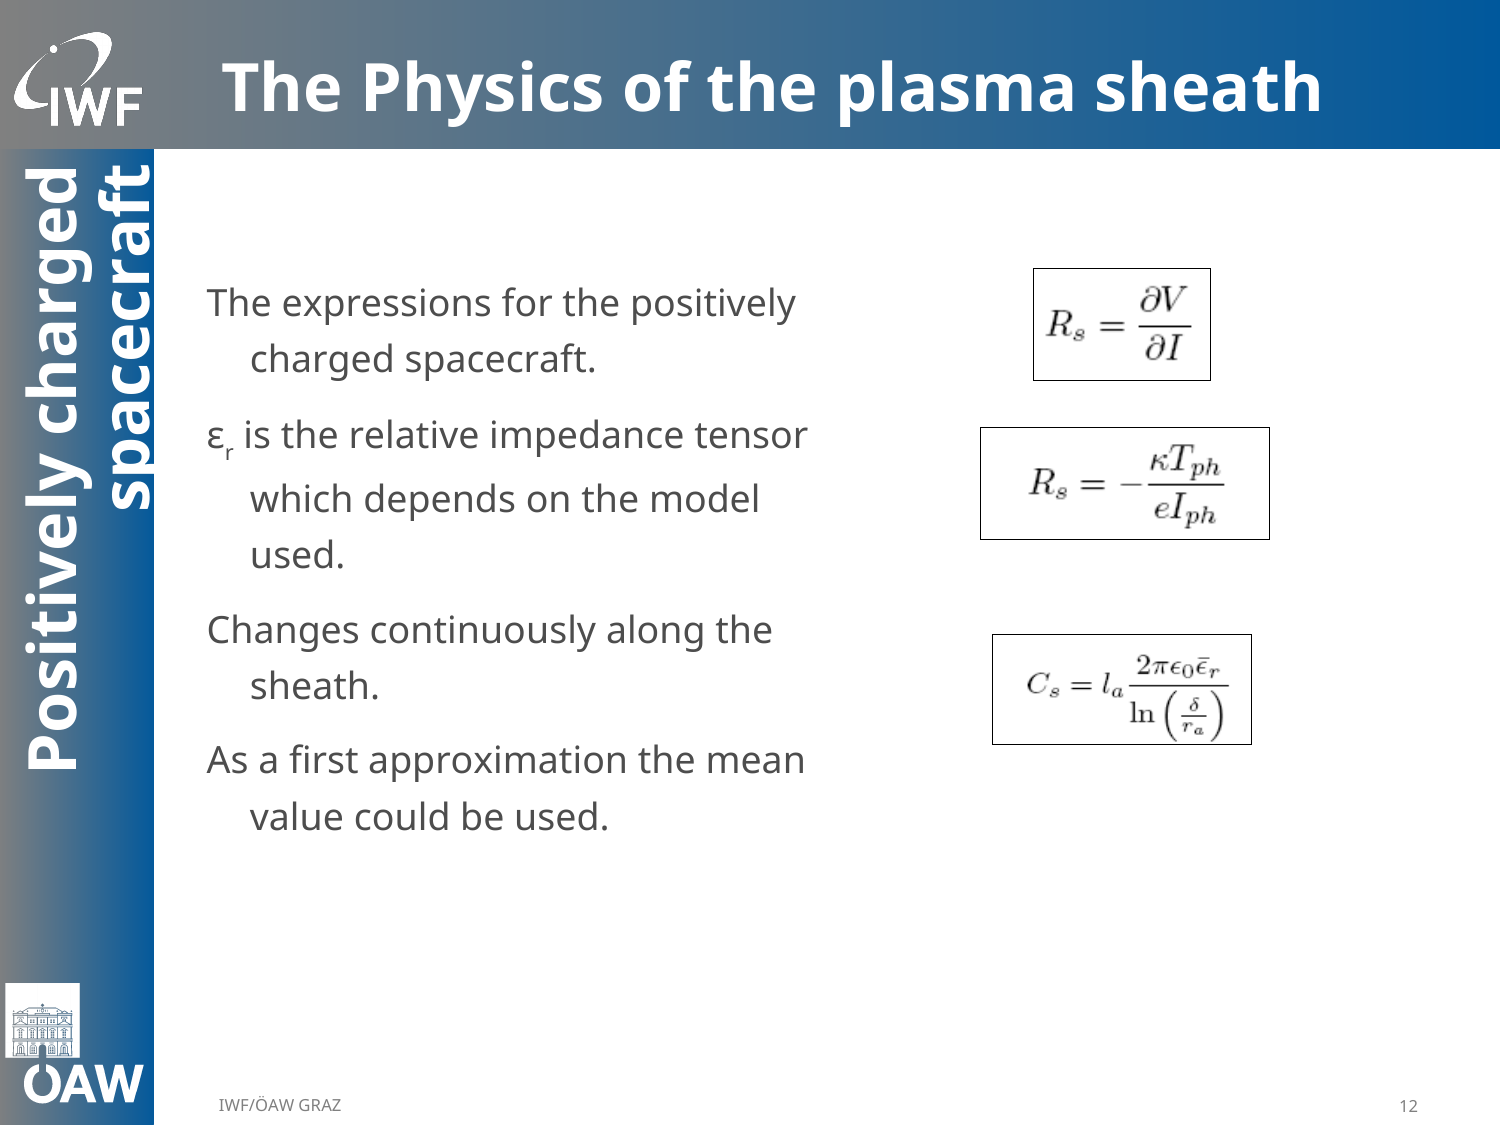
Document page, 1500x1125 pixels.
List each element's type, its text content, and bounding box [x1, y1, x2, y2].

list The expressions for the positively charged spacecraft. εr is the relative impedance tensor which depends on the model used. Changes continuously along the sheath. As a first approximation the mean value could be used. [206, 271, 827, 981]
picture [5, 983, 154, 1105]
picture [1022, 431, 1235, 534]
picture [1034, 271, 1210, 374]
picture [8, 32, 154, 132]
title The Physics of the plasma sheath [206, 31, 1459, 149]
picture [1022, 648, 1247, 744]
text_box Positively charged spacecraft [29, 148, 154, 959]
picture [1022, 745, 1247, 751]
